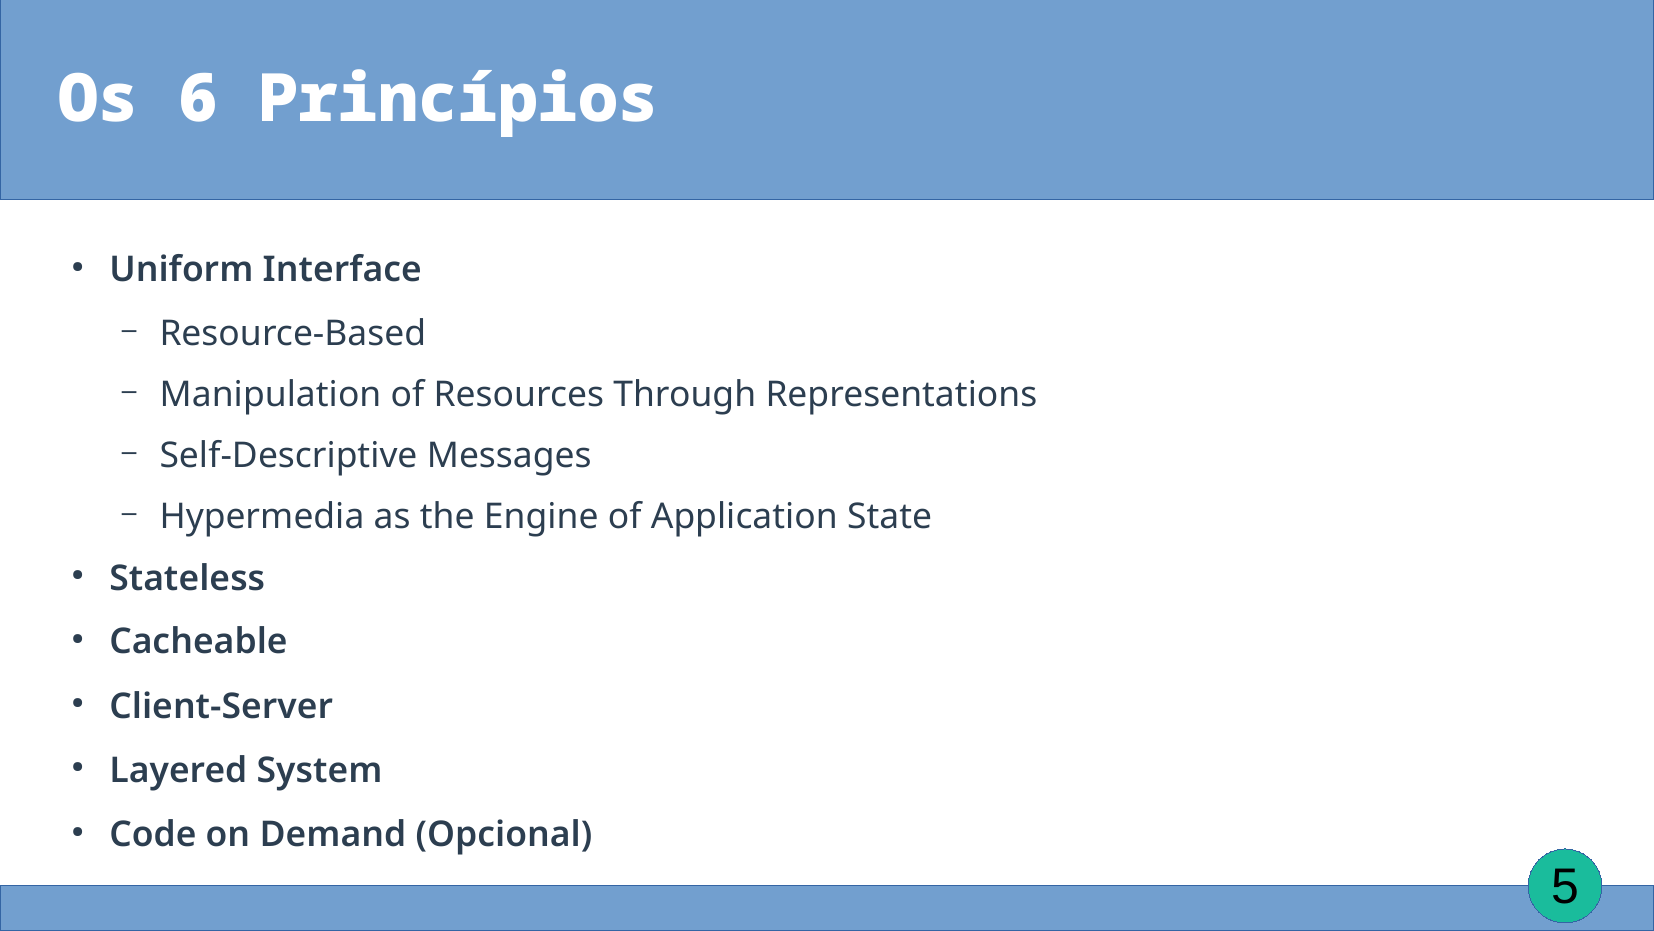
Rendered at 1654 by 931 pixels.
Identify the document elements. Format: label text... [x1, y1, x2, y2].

title Os 6 Princípios [59, 37, 1595, 155]
list Uniform Interface Resource-Based Manipulation of Resources Through Representations Self-Descriptive Messages Hypermedia as the Engine of Application State Stateless Cacheable Client-Server Layered System Code on Demand (Opcional) [59, 243, 1595, 864]
